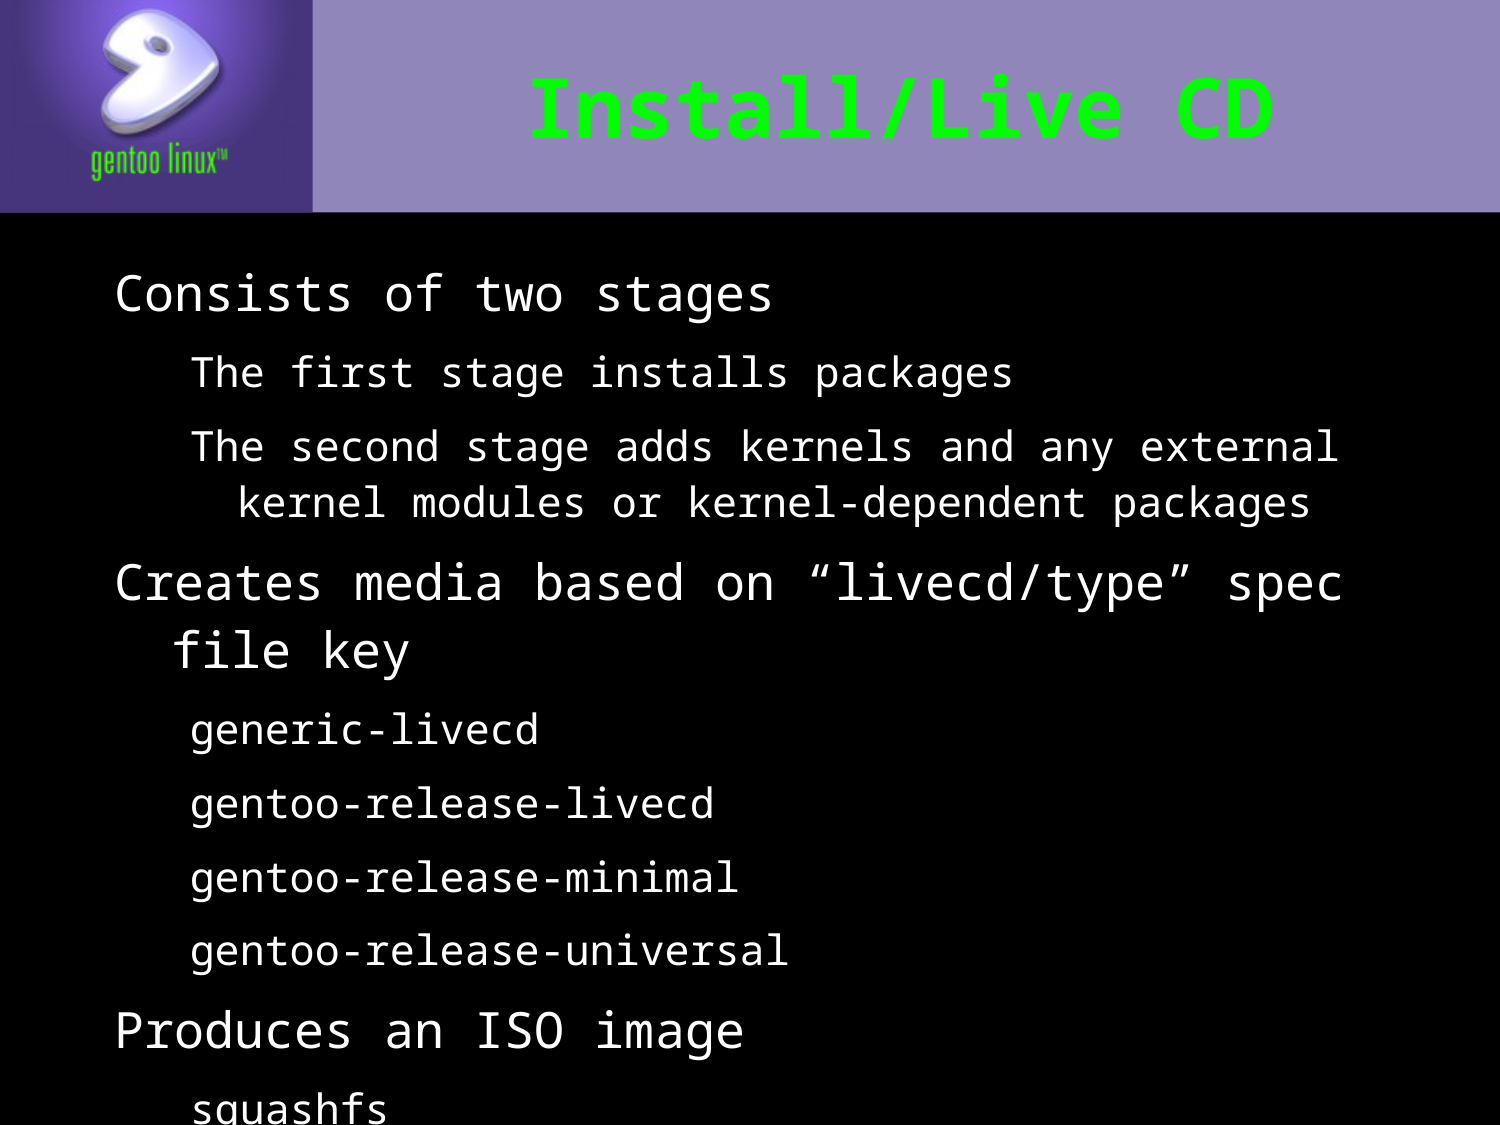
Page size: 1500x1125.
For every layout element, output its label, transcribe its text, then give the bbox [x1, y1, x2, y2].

picture [0, 0, 302, 184]
list Consists of two stages The first stage installs packages The second stage adds kernels and any external kernel modules or kernel-dependent packages Creates media based on “livecd/type” spec file key generic-livecd gentoo-release-livecd gentoo-release-minimal gentoo-release-universal Produces an ISO image squashfs zisofs loop/noloop [99, 249, 1388, 1101]
title Install/Live CD [324, 12, 1476, 201]
